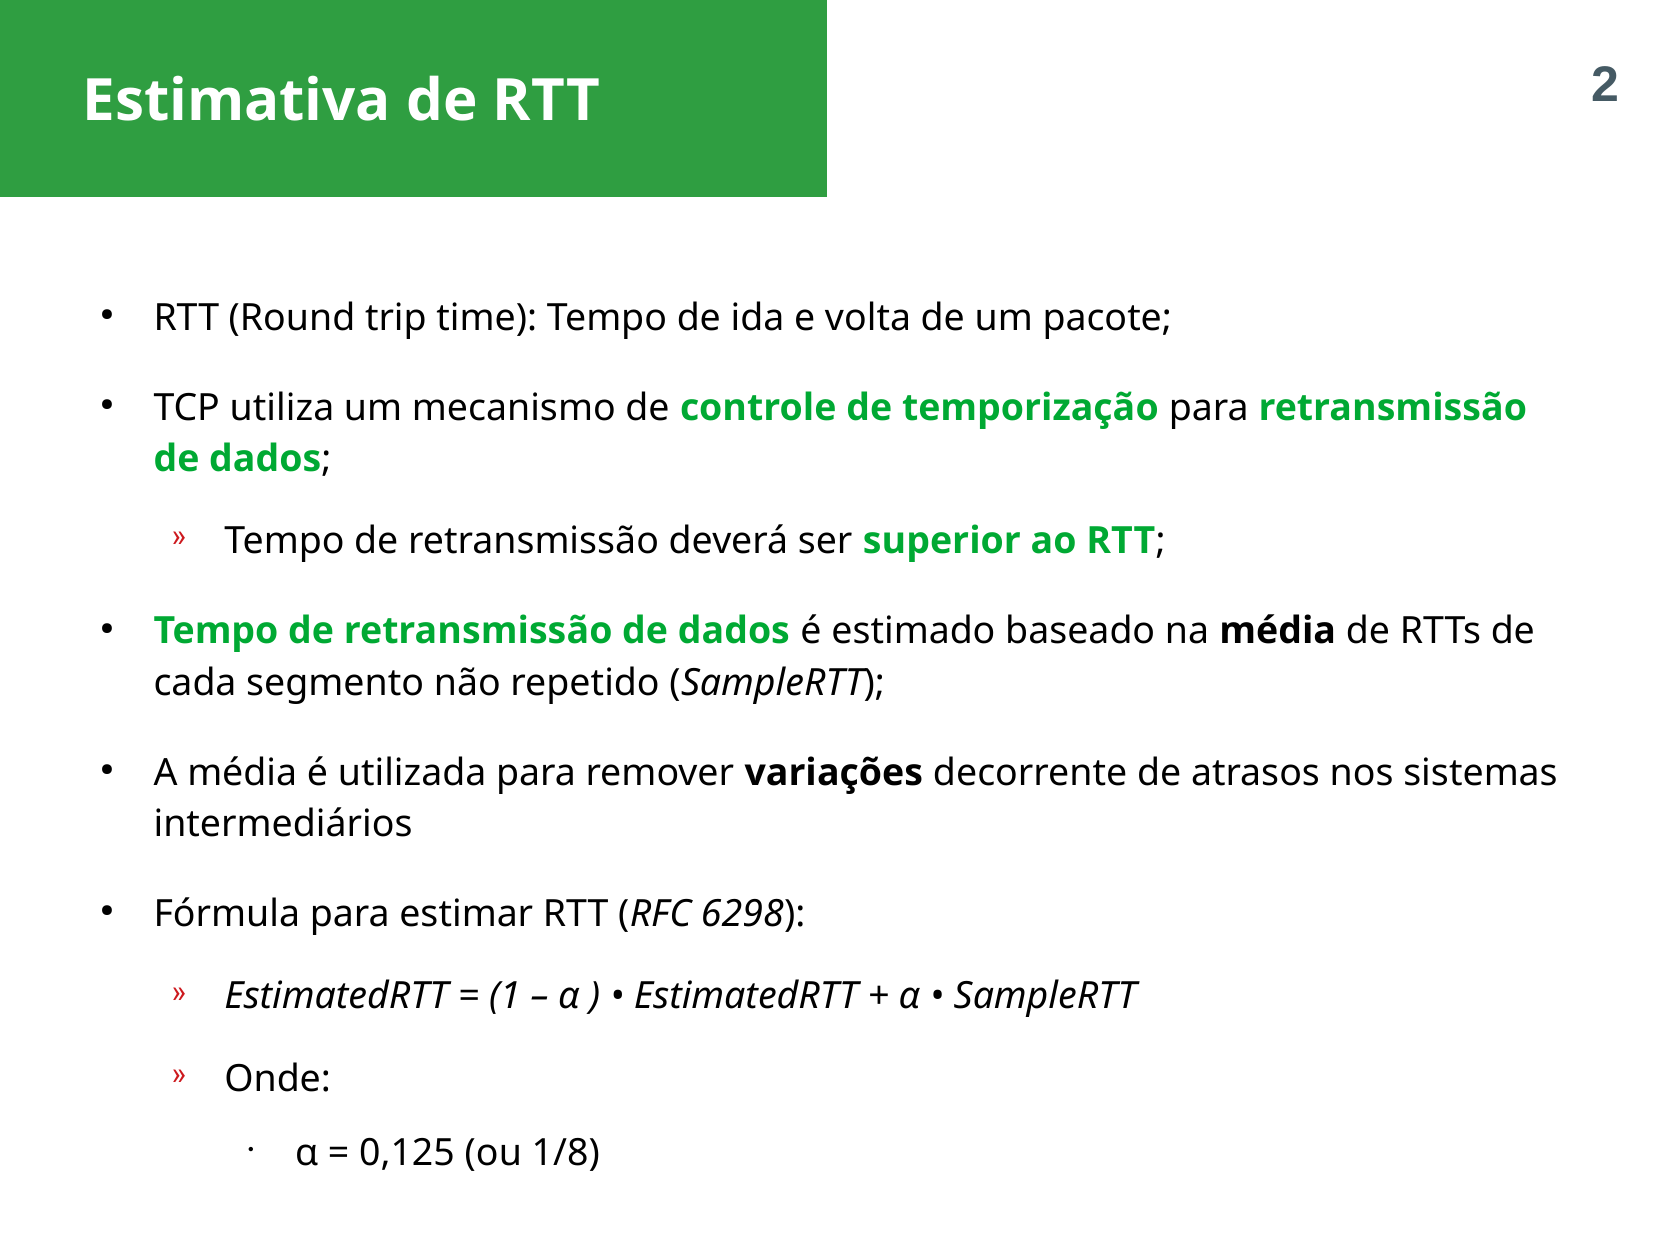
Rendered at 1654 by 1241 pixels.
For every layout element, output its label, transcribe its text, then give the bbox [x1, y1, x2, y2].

list RTT (Round trip time): Tempo de ida e volta de um pacote; TCP utiliza um mecanismo de controle de temporização para retransmissão de dados; Tempo de retransmissão deverá ser superior ao RTT; Tempo de retransmissão de dados é estimado baseado na média de RTTs de cada segmento não repetido (SampleRTT); A média é utilizada para remover variações decorrente de atrasos nos sistemas intermediários Fórmula para estimar RTT (RFC 6298): EstimatedRTT = (1 – α ) • EstimatedRTT + α • SampleRTT Onde: α = 0,125 (ou 1/8) [82, 290, 1571, 1212]
title Estimativa de RTT [82, 0, 1152, 202]
